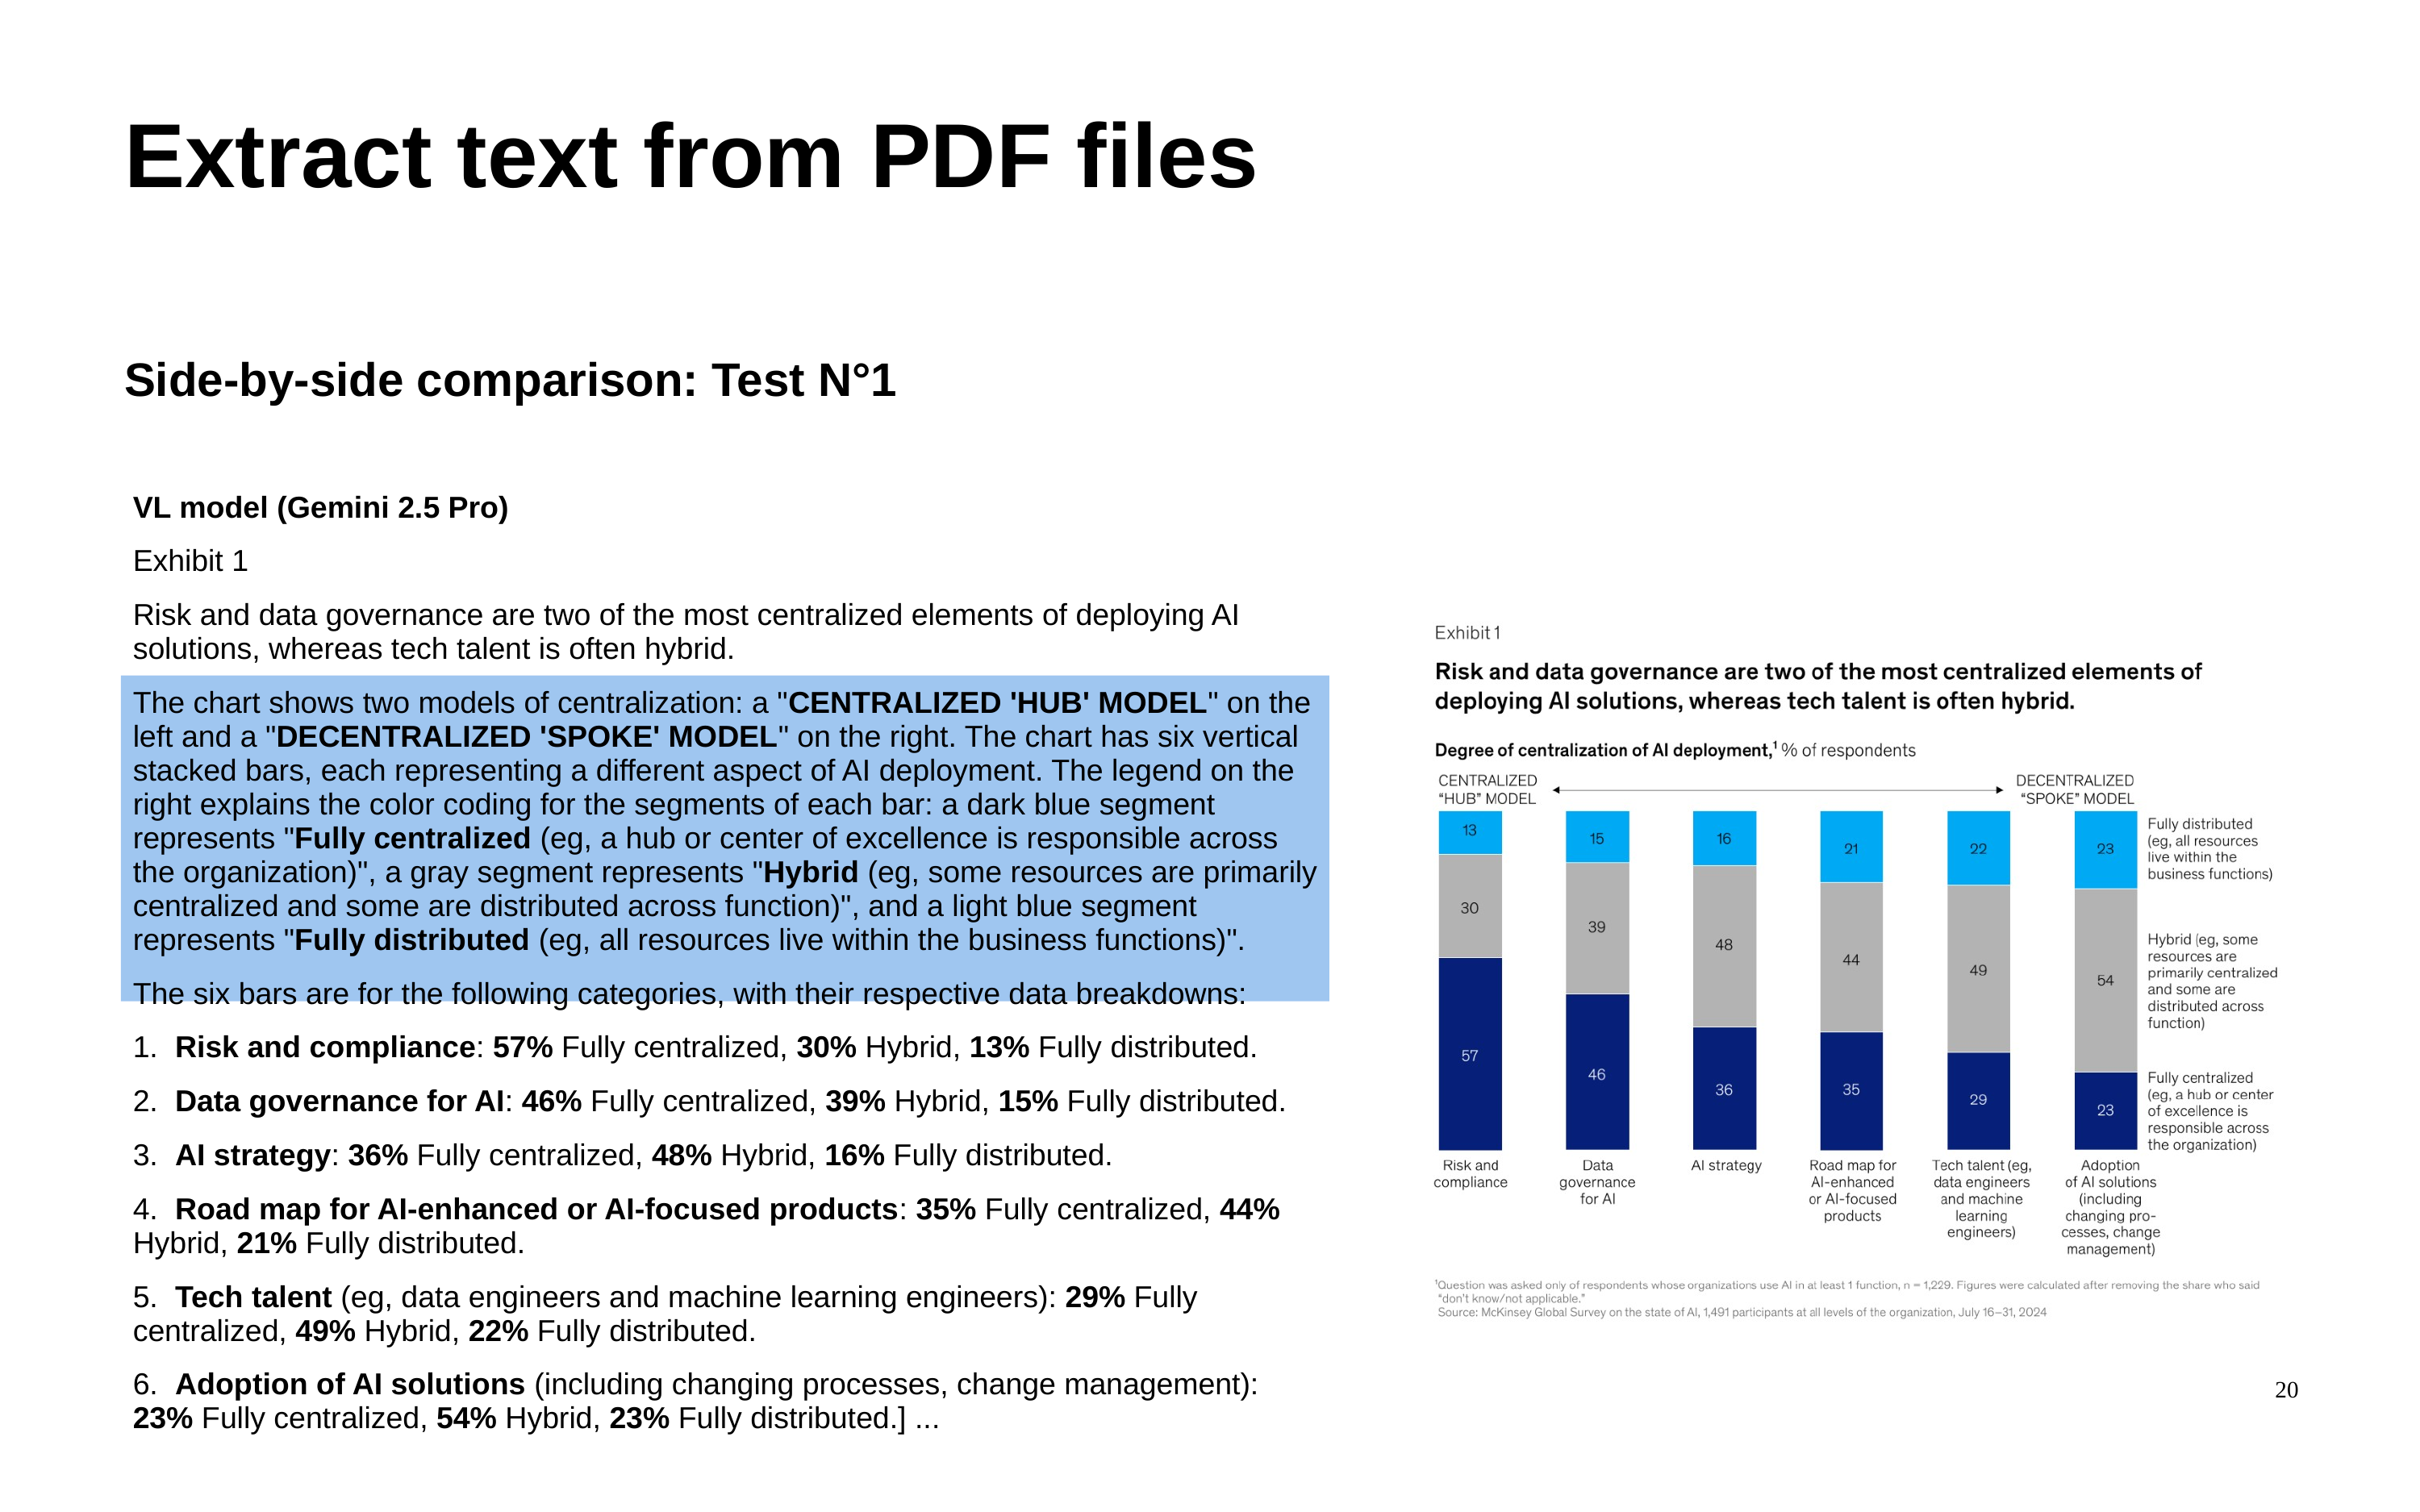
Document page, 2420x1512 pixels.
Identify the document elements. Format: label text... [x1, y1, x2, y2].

text_box Extract text from PDF files [112, 61, 2173, 251]
text_box VL model (Gemini 2.5 Pro) Exhibit 1 Risk and data governance are two of the most centralized elements of deploying AI solutions, whereas tech talent is often hybrid. The chart shows two models of centralization: a "CENTRALIZED 'HUB' MODEL" on the left and a "DECENTRALIZED 'SPOKE' MODEL" on the right. The chart has six vertical stacked bars, each representing a different aspect of AI deployment. The legend on the right explains the color coding for the segments of each bar: a dark blue segment represents "Fully centralized (eg, a hub or center of excellence is responsible across the organization)", a gray segment represents "Hybrid (eg, some resources are primarily centralized and some are distributed across function)", and a light blue segment represents "Fully distributed (eg, all resources live within the business functions)". The six bars are for the following categories, with their respective data breakdowns: 1. Risk and compliance: 57% Fully centralized, 30% Hybrid, 13% Fully distributed. 2. Data governance for AI: 46% Fully centralized, 39% Hybrid, 15% Fully distributed. 3. AI strategy: 36% Fully centralized, 48% Hybrid, 16% Fully distributed. 4. Road map for AI-enhanced or AI-focused products: 35% Fully centralized, 44% Hybrid, 21% Fully distributed. 5. Tech talent (eg, data engineers and machine learning engineers): 29% Fully centralized, 49% Hybrid, 22% Fully distributed. 6. Adoption of AI solutions (including changing processes, change management): 23% Fully centralized, 54% Hybrid, 23% Fully distributed.] ... [121, 484, 1332, 1512]
text_box Side-by-side comparison: Test N°1 [112, 322, 2118, 413]
picture [1400, 605, 2300, 1331]
